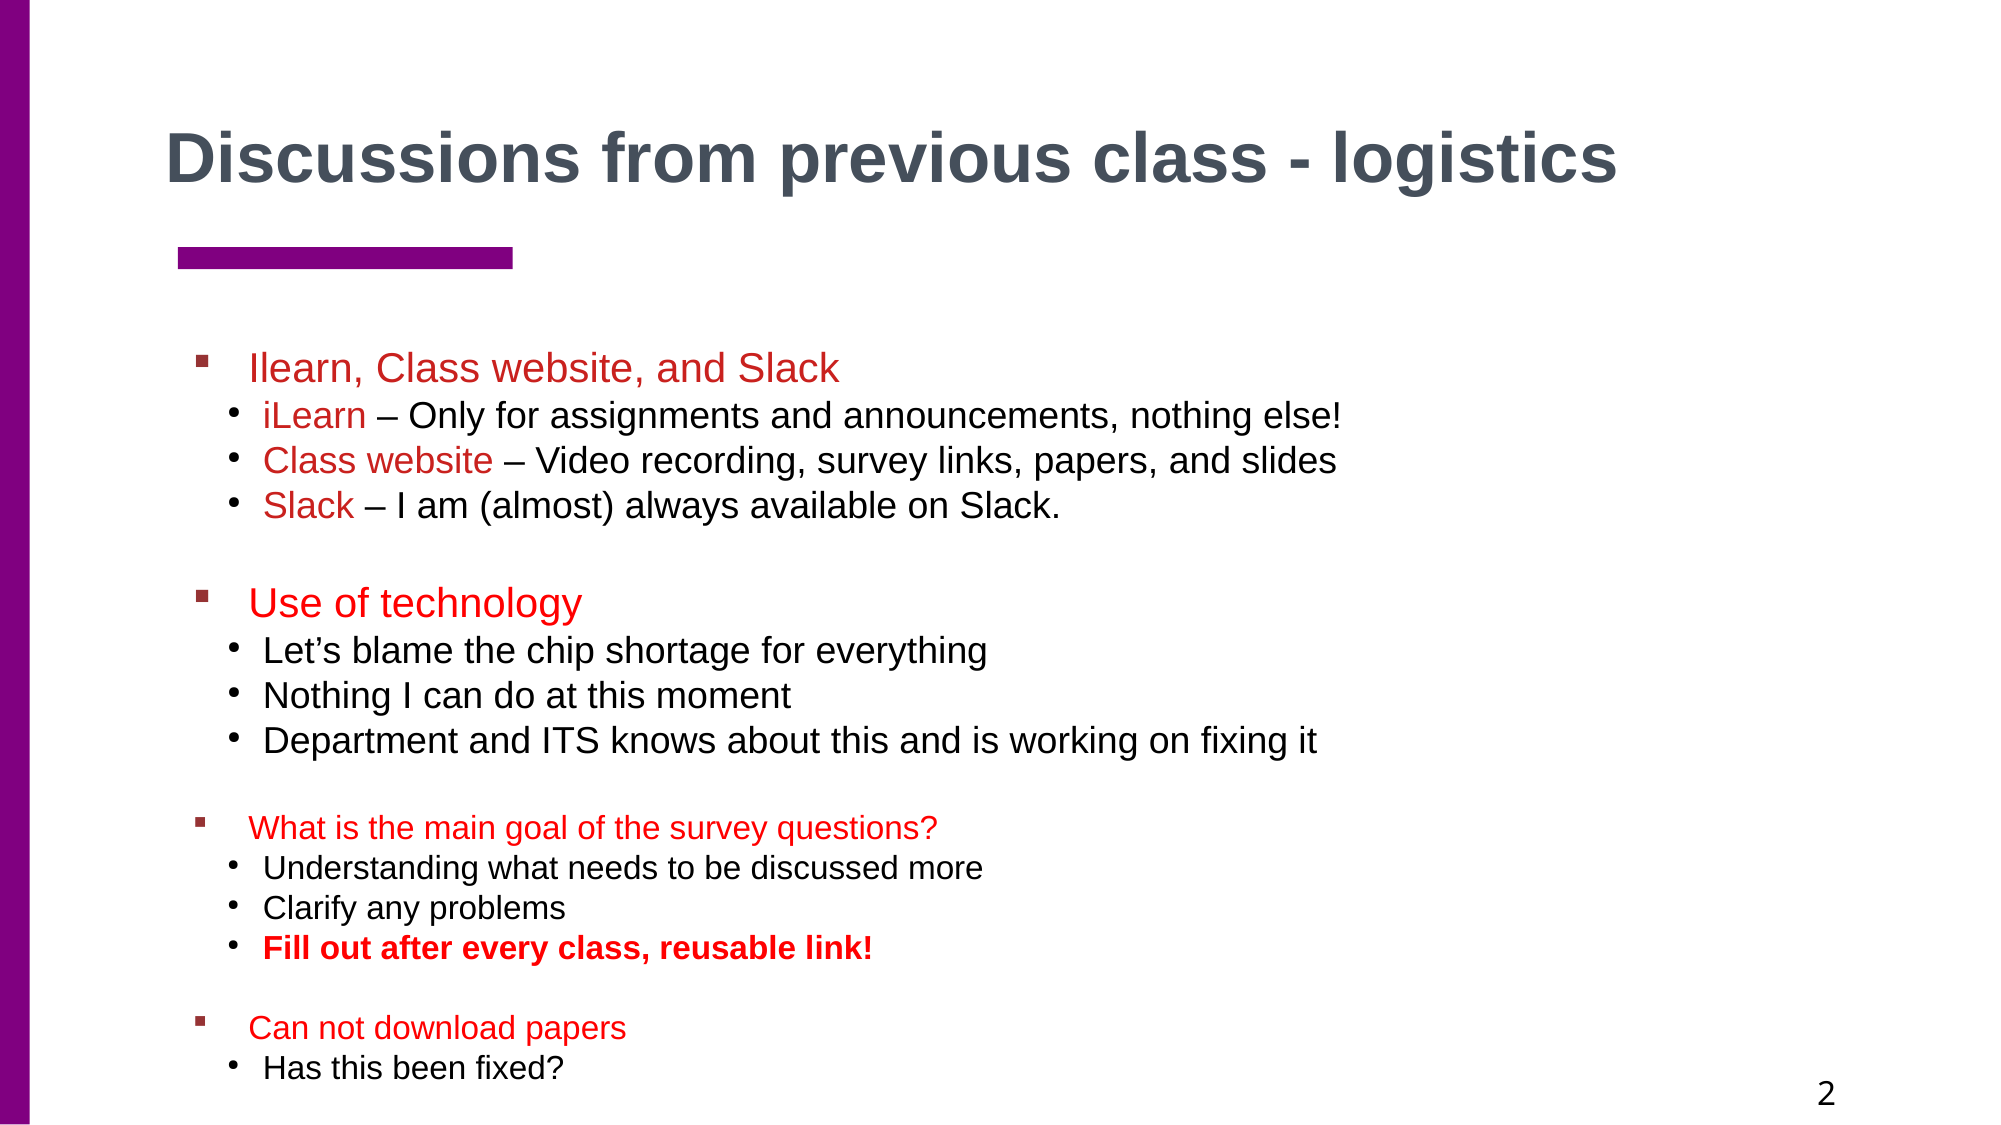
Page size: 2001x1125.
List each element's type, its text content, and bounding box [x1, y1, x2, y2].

text_box Discussions from previous class - logistics [151, 0, 1849, 212]
text_box Ilearn, Class website, and Slack iLearn – Only for assignments and announcements, nothing else! Class website – Video recording, survey links, papers, and slides Slack – I am (almost) always available on Slack. Use of technology Let’s blame the chip shortage for everything Nothing I can do at this moment Department and ITS knows about this and is working on fixing it What is the main goal of the survey questions? Understanding what needs to be discussed more Clarify any problems Fill out after every class, reusable link! Can not download papers Has this been fixed? [177, 326, 1875, 1050]
